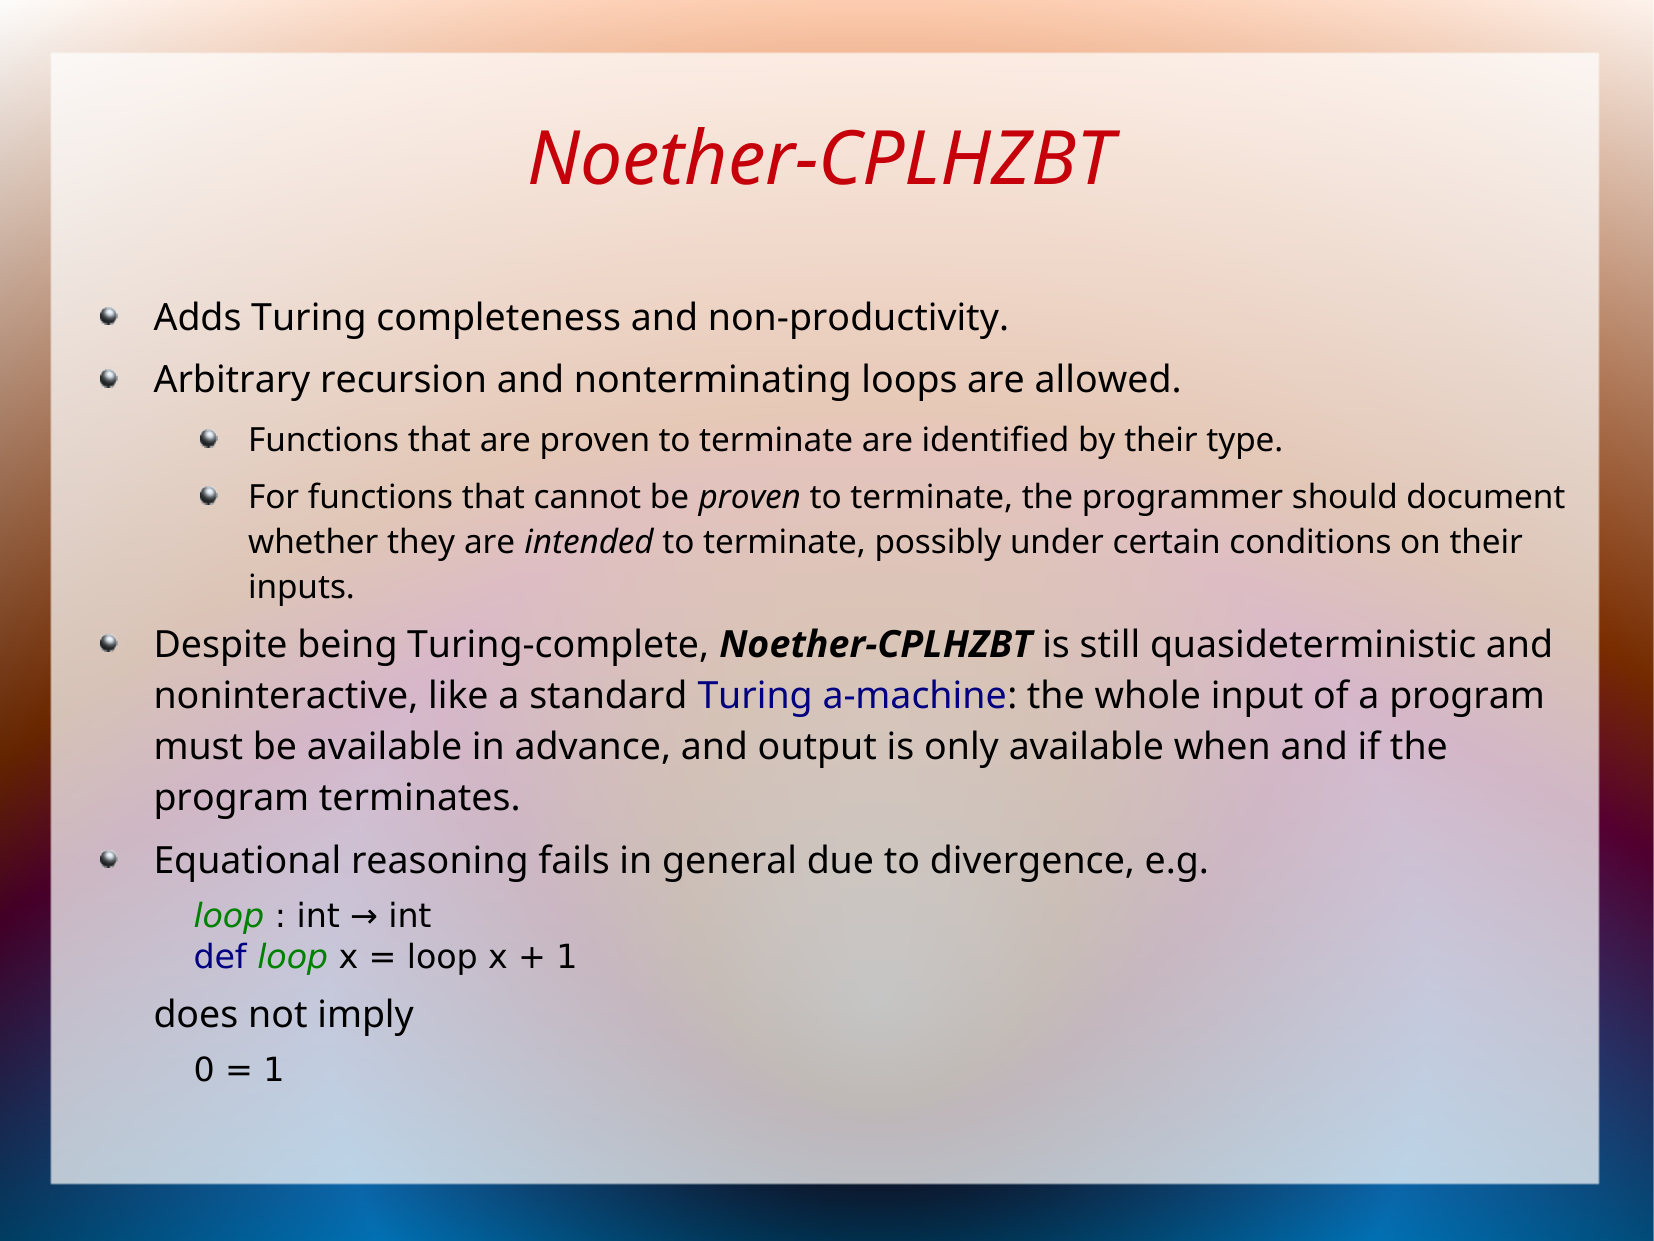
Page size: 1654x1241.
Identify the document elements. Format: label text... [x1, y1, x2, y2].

list Adds Turing completeness and non-productivity. Arbitrary recursion and nonterminating loops are allowed. Functions that are proven to terminate are identified by their type. For functions that cannot be proven to terminate, the programmer should document whether they are intended to terminate, possibly under certain conditions on their inputs. Despite being Turing-complete, Noether-CPLHZBT is still quasideterministic and noninteractive, like a standard Turing a-machine: the whole input of a program must be available in advance, and output is only available when and if the program terminates. Equational reasoning fails in general due to divergence, e.g. loop : int → int def loop x = loop x + 1 does not imply 0 = 1 [82, 290, 1571, 1094]
picture [0, 0, 1654, 1241]
title Noether-CPLHZBT [76, 59, 1565, 252]
